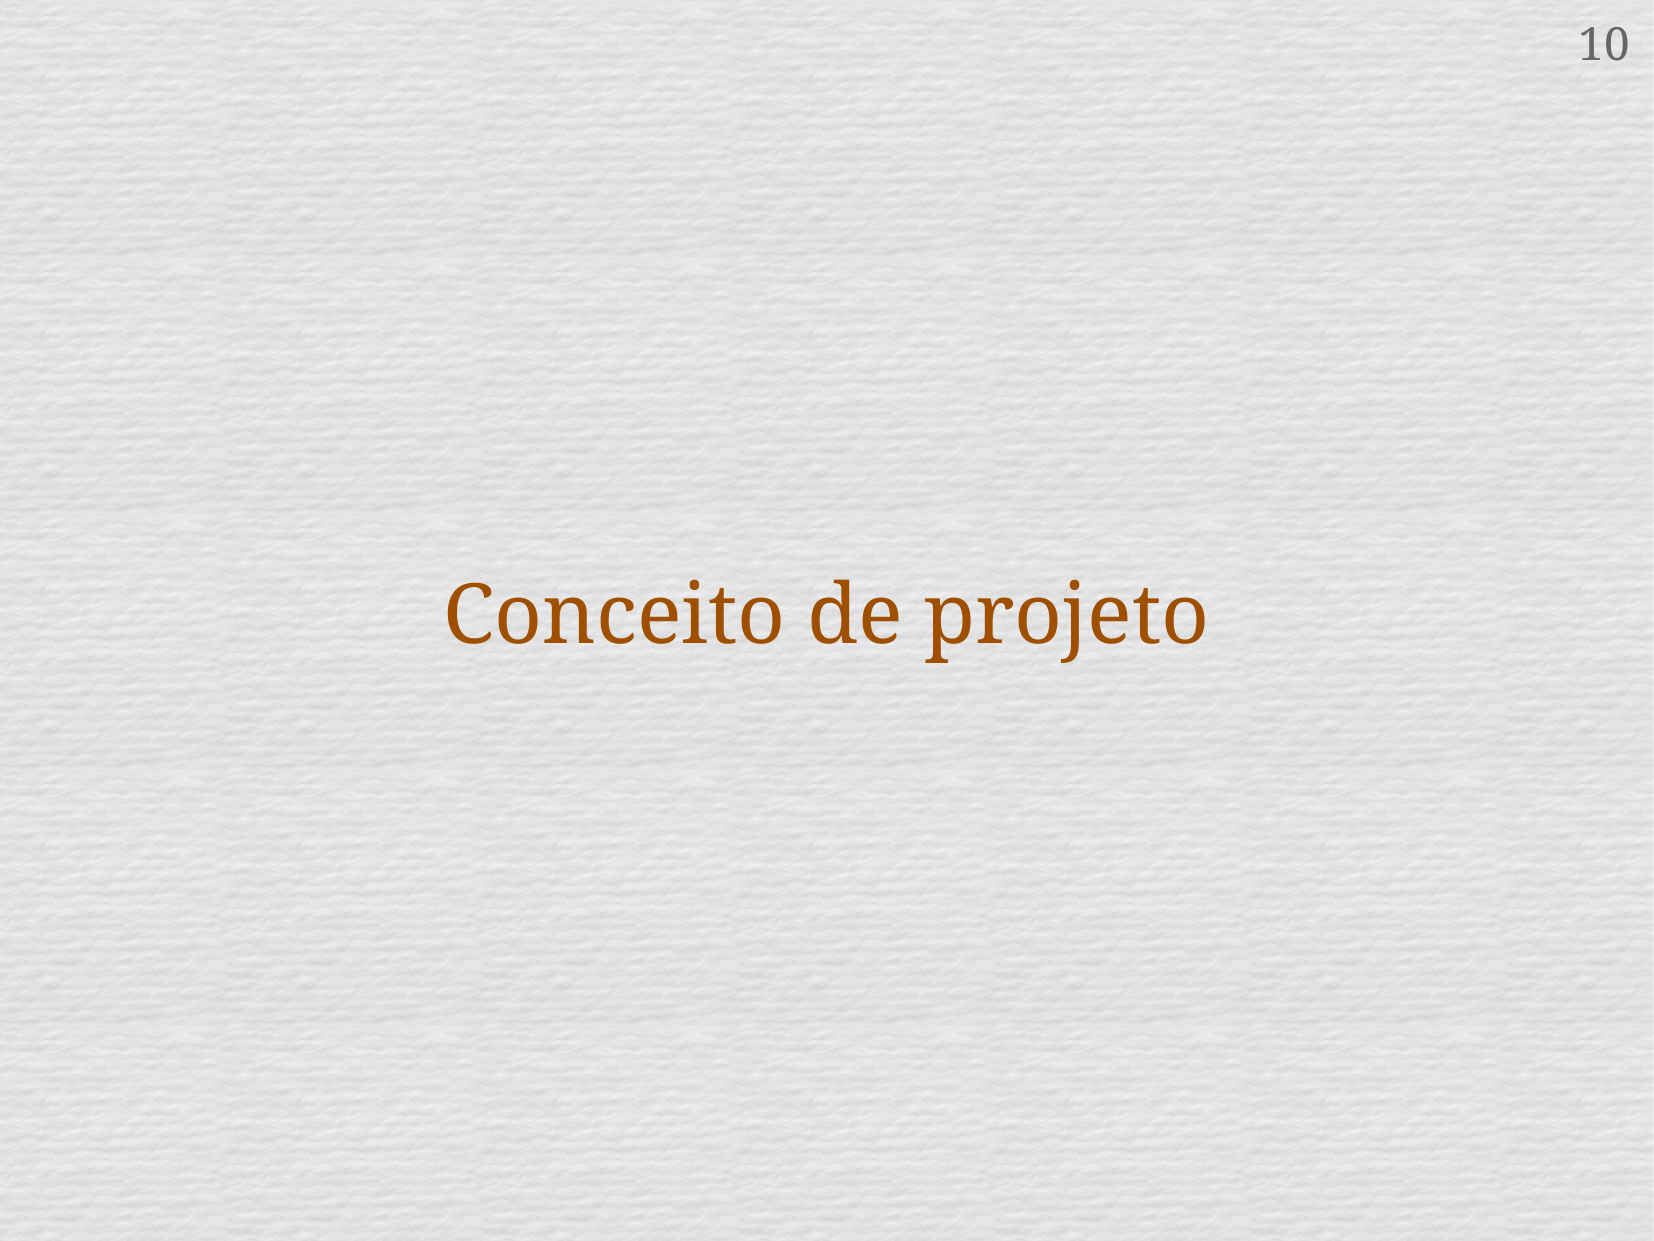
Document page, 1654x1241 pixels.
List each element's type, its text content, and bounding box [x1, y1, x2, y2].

title Conceito de projeto [59, 29, 1595, 1196]
picture [0, 0, 1654, 1241]
